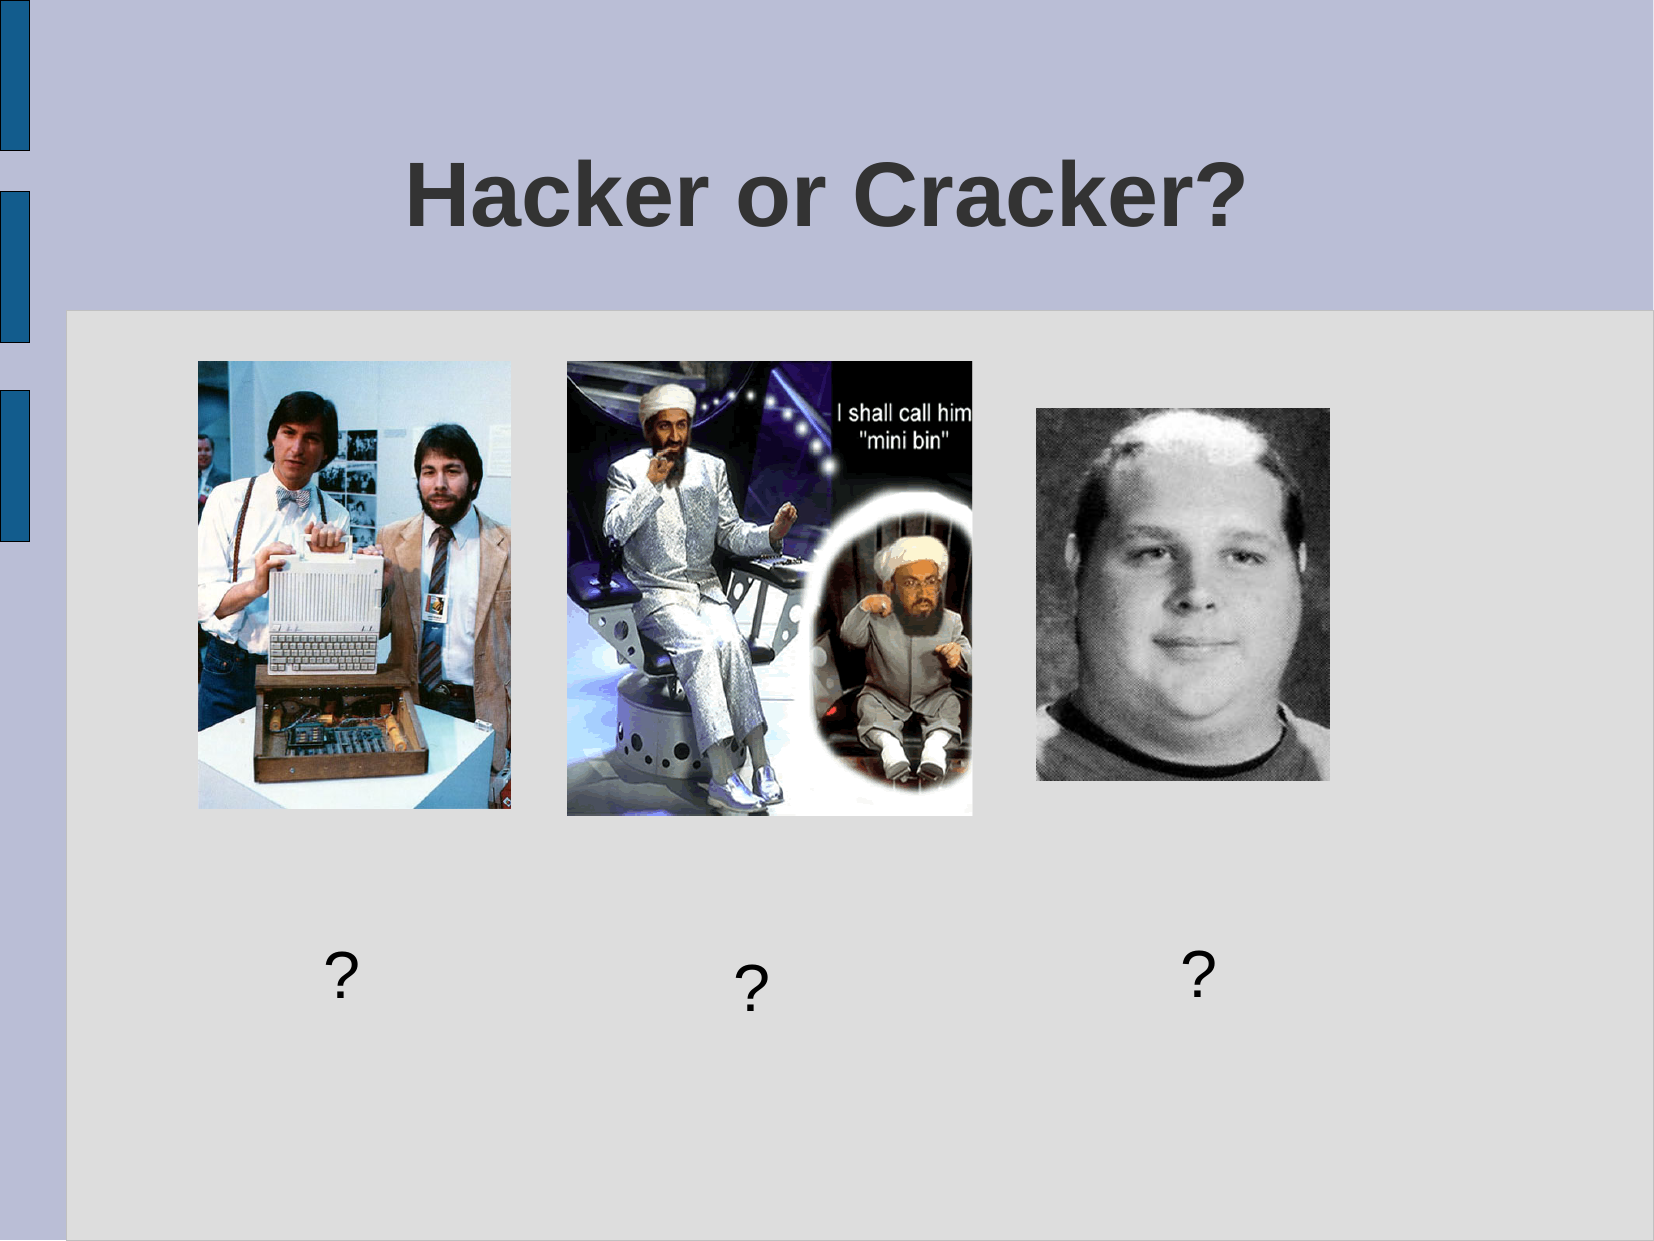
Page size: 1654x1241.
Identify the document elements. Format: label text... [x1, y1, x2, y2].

title Hacker or Cracker? [121, 91, 1534, 299]
chart [121, 344, 1534, 1127]
